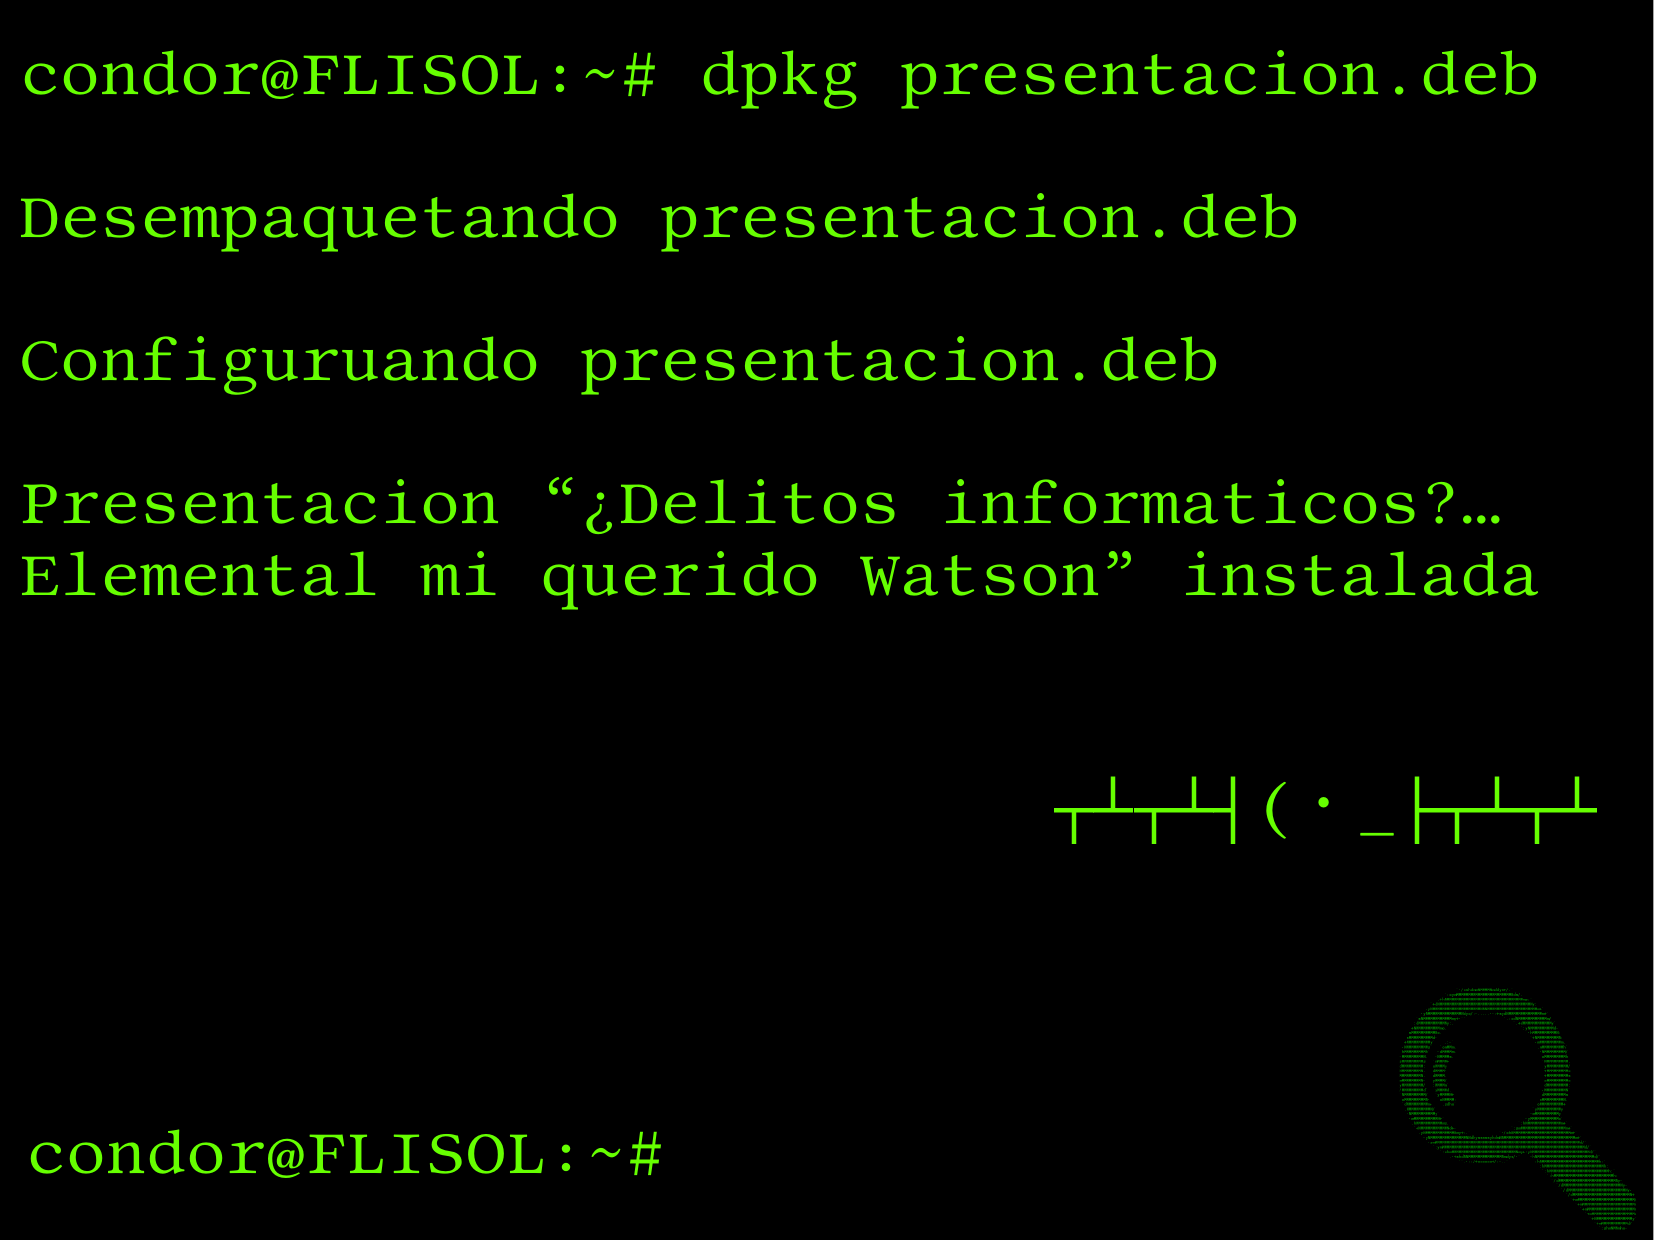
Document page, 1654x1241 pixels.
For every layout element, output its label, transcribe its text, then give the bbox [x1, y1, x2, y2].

picture [1399, 986, 1636, 1232]
text_box condor@FLISOL:~# dpkg presentacion.deb Desempaquetando presentacion.deb Configuruando presentacion.deb Presentacion “¿Delitos informaticos?… Elemental mi querido Watson” instalada ┬┴┬┴┤(･_├┬┴┬┴ [5, 31, 1648, 926]
text_box condor@FLISOL:~# [11, 1110, 1654, 1241]
